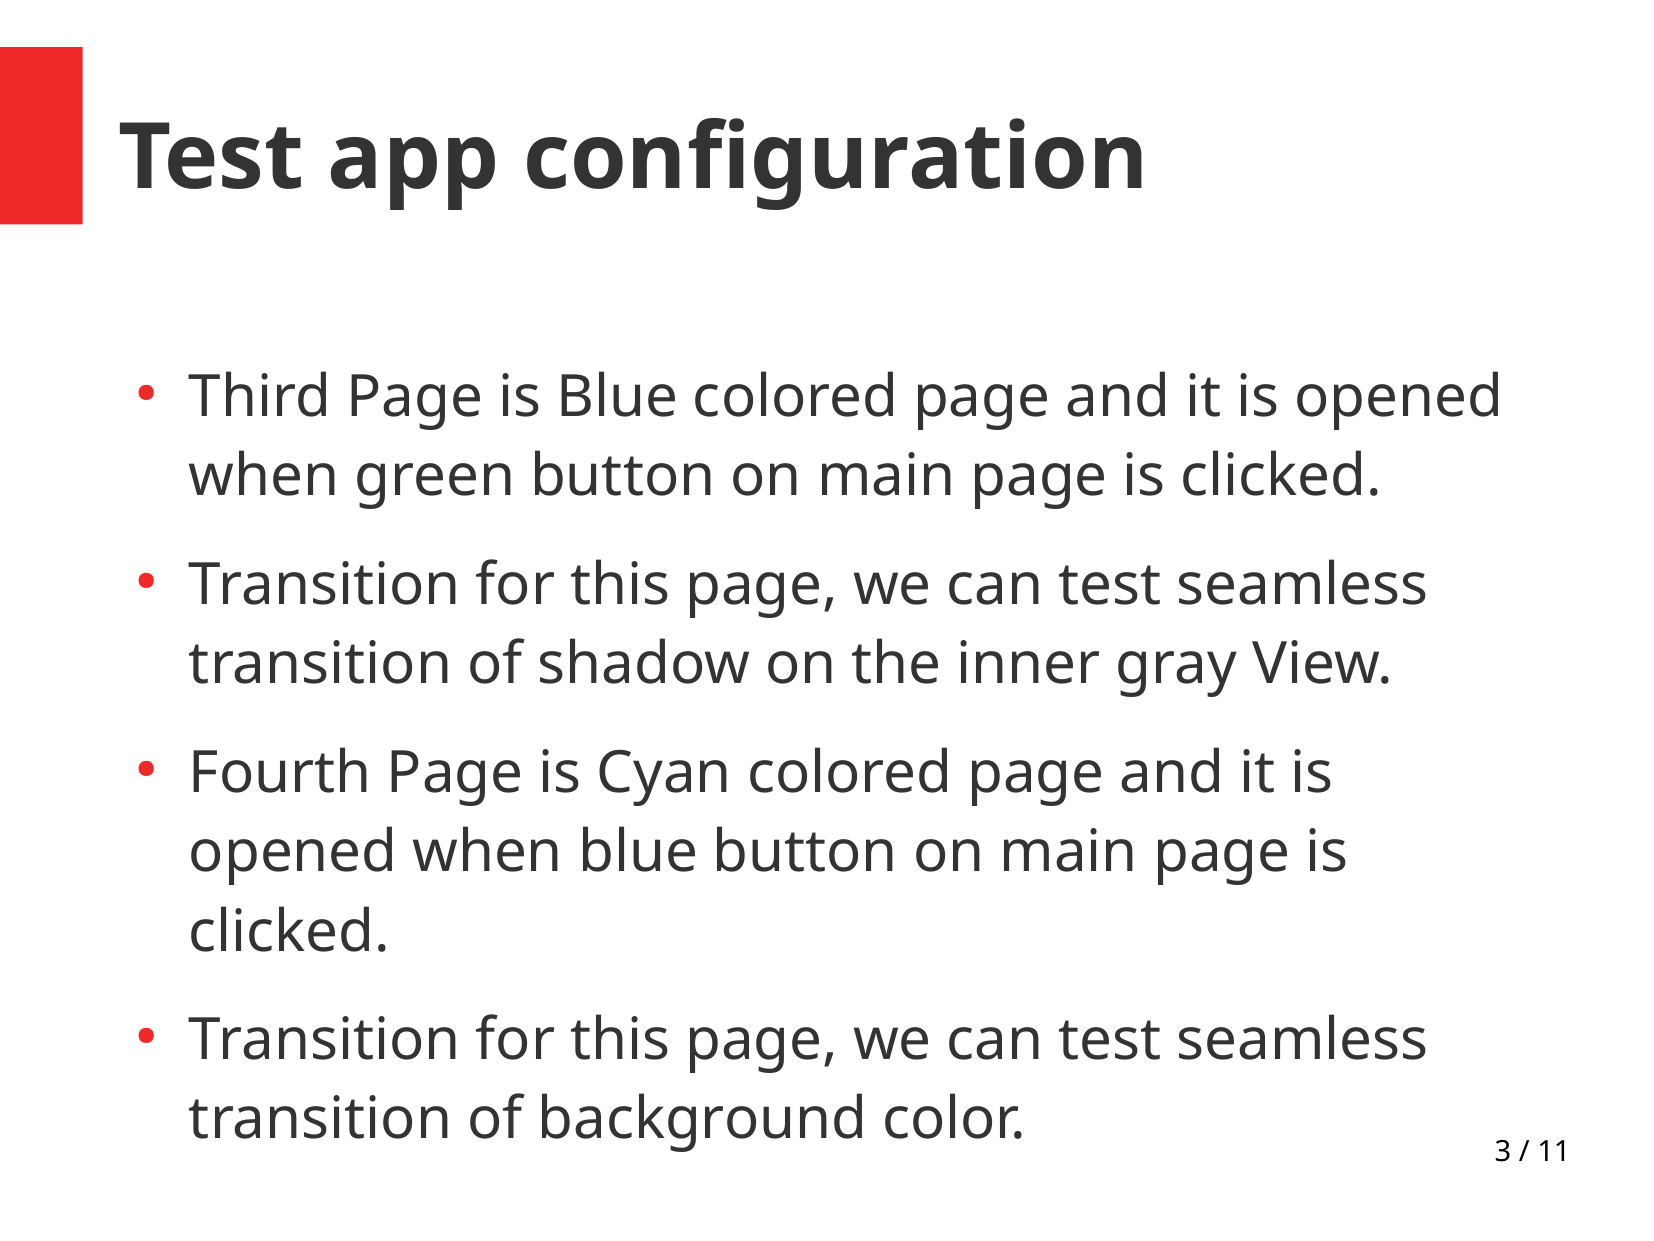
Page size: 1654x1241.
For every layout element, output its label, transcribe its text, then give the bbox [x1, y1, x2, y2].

list Third Page is Blue colored page and it is opened when green button on main page is clicked. Transition for this page, we can test seamless transition of shadow on the inner gray View. Fourth Page is Cyan colored page and it is opened when blue button on main page is clicked. Transition for this page, we can test seamless transition of background color. [118, 354, 1536, 1074]
title Test app configuration [118, 49, 1571, 257]
